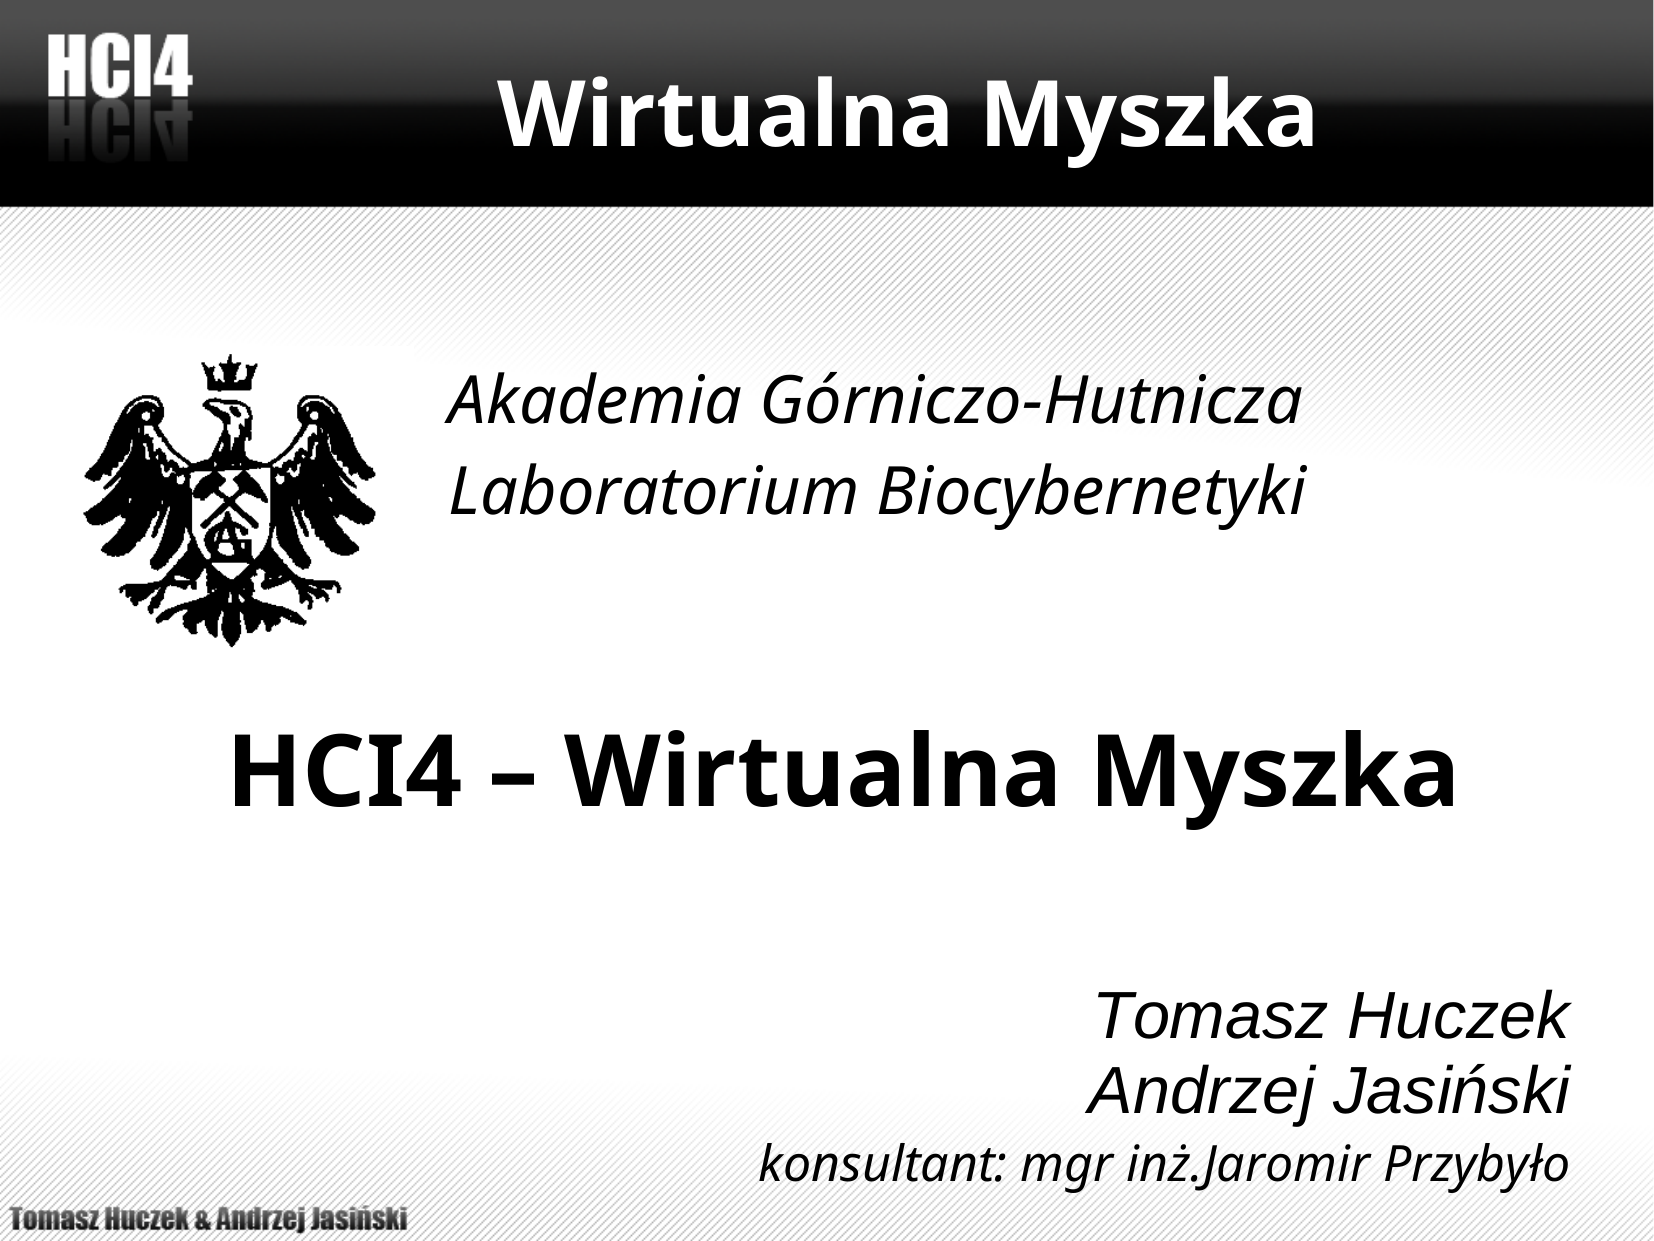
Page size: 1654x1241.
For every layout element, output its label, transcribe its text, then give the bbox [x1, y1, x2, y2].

title Wirtualna Myszka [165, 14, 1654, 207]
picture [0, 0, 1654, 1241]
subtitle Akademia Górniczo-Hutnicza Laboratorium Biocybernetyki HCI4 – Wirtualna Myszka Tomasz Huczek Andrzej Jasiński konsultant: mgr inż.Jaromir Przybyło [82, 238, 1571, 1161]
